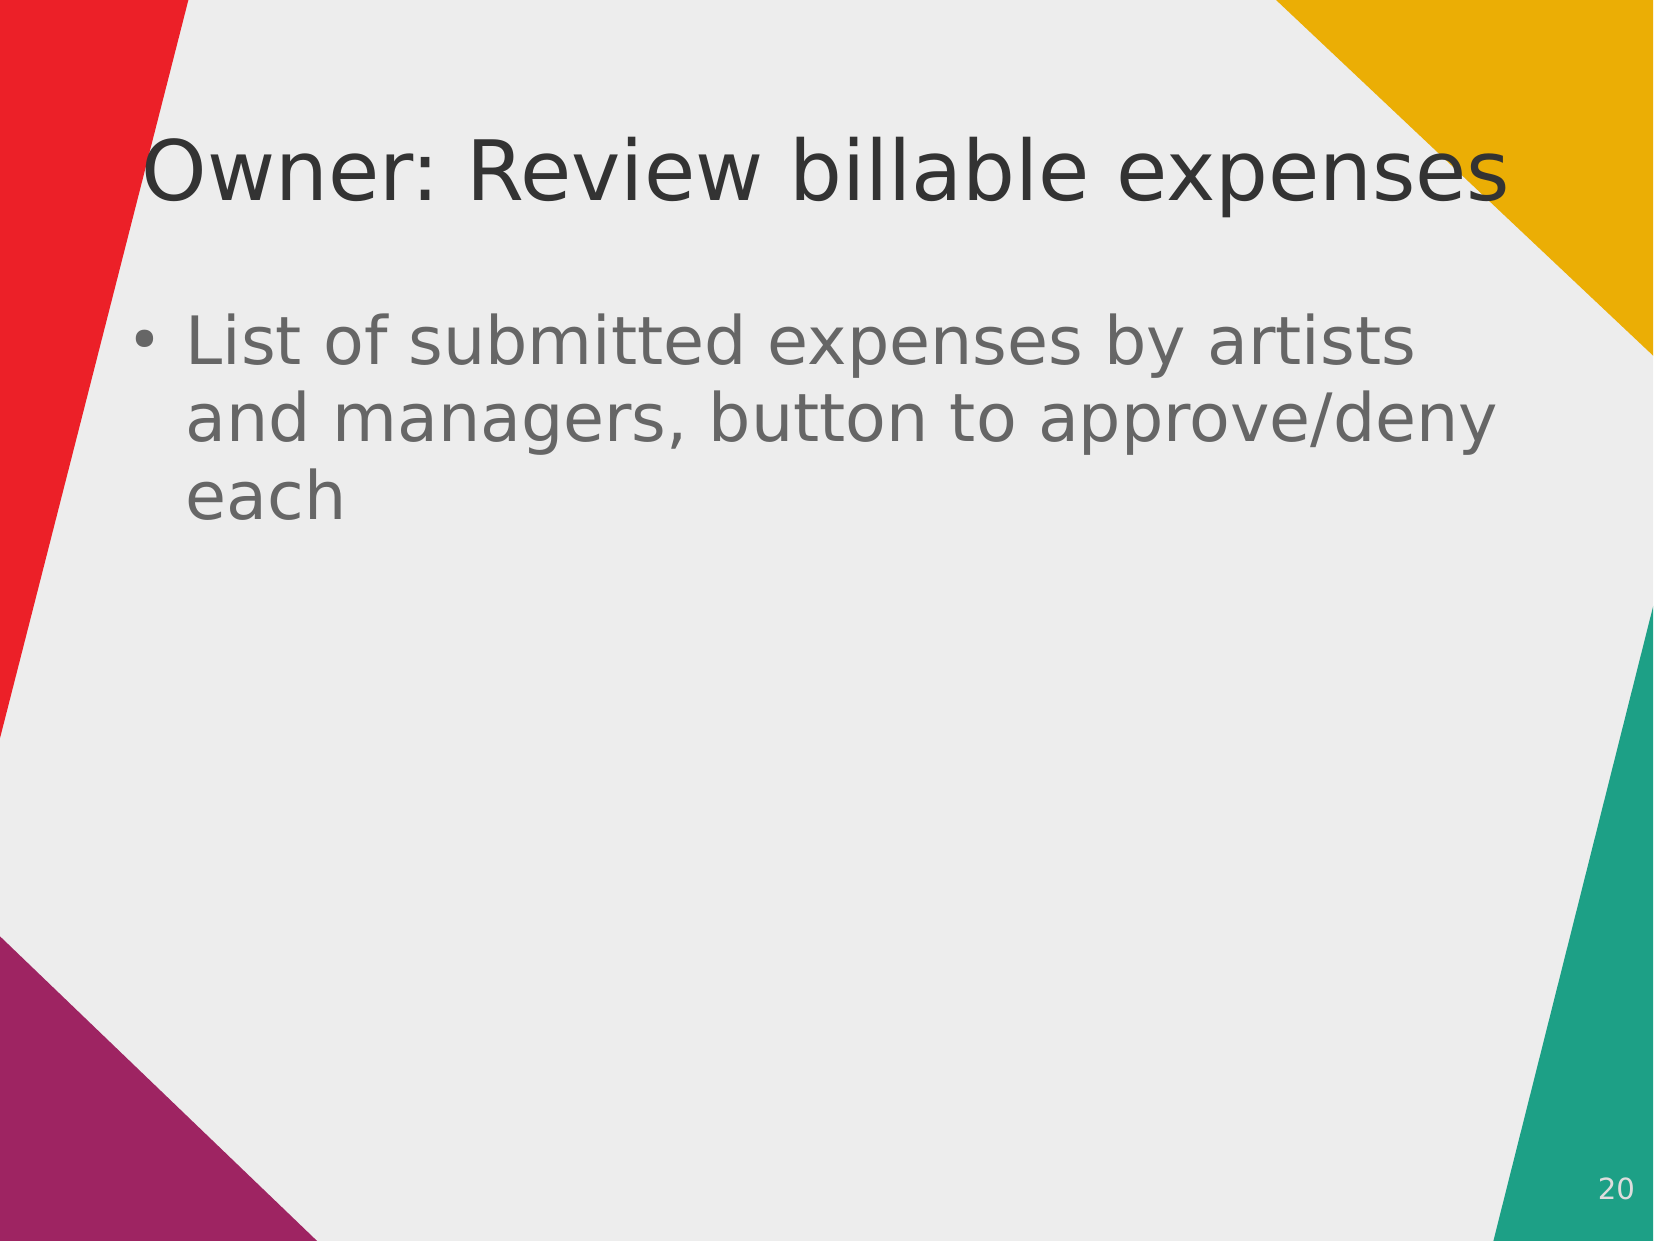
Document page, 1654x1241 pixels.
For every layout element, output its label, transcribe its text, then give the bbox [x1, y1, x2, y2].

list List of submitted expenses by artists and managers, button to approve/deny each [114, 302, 1539, 1033]
title Owner: Review billable expenses [114, 73, 1539, 271]
